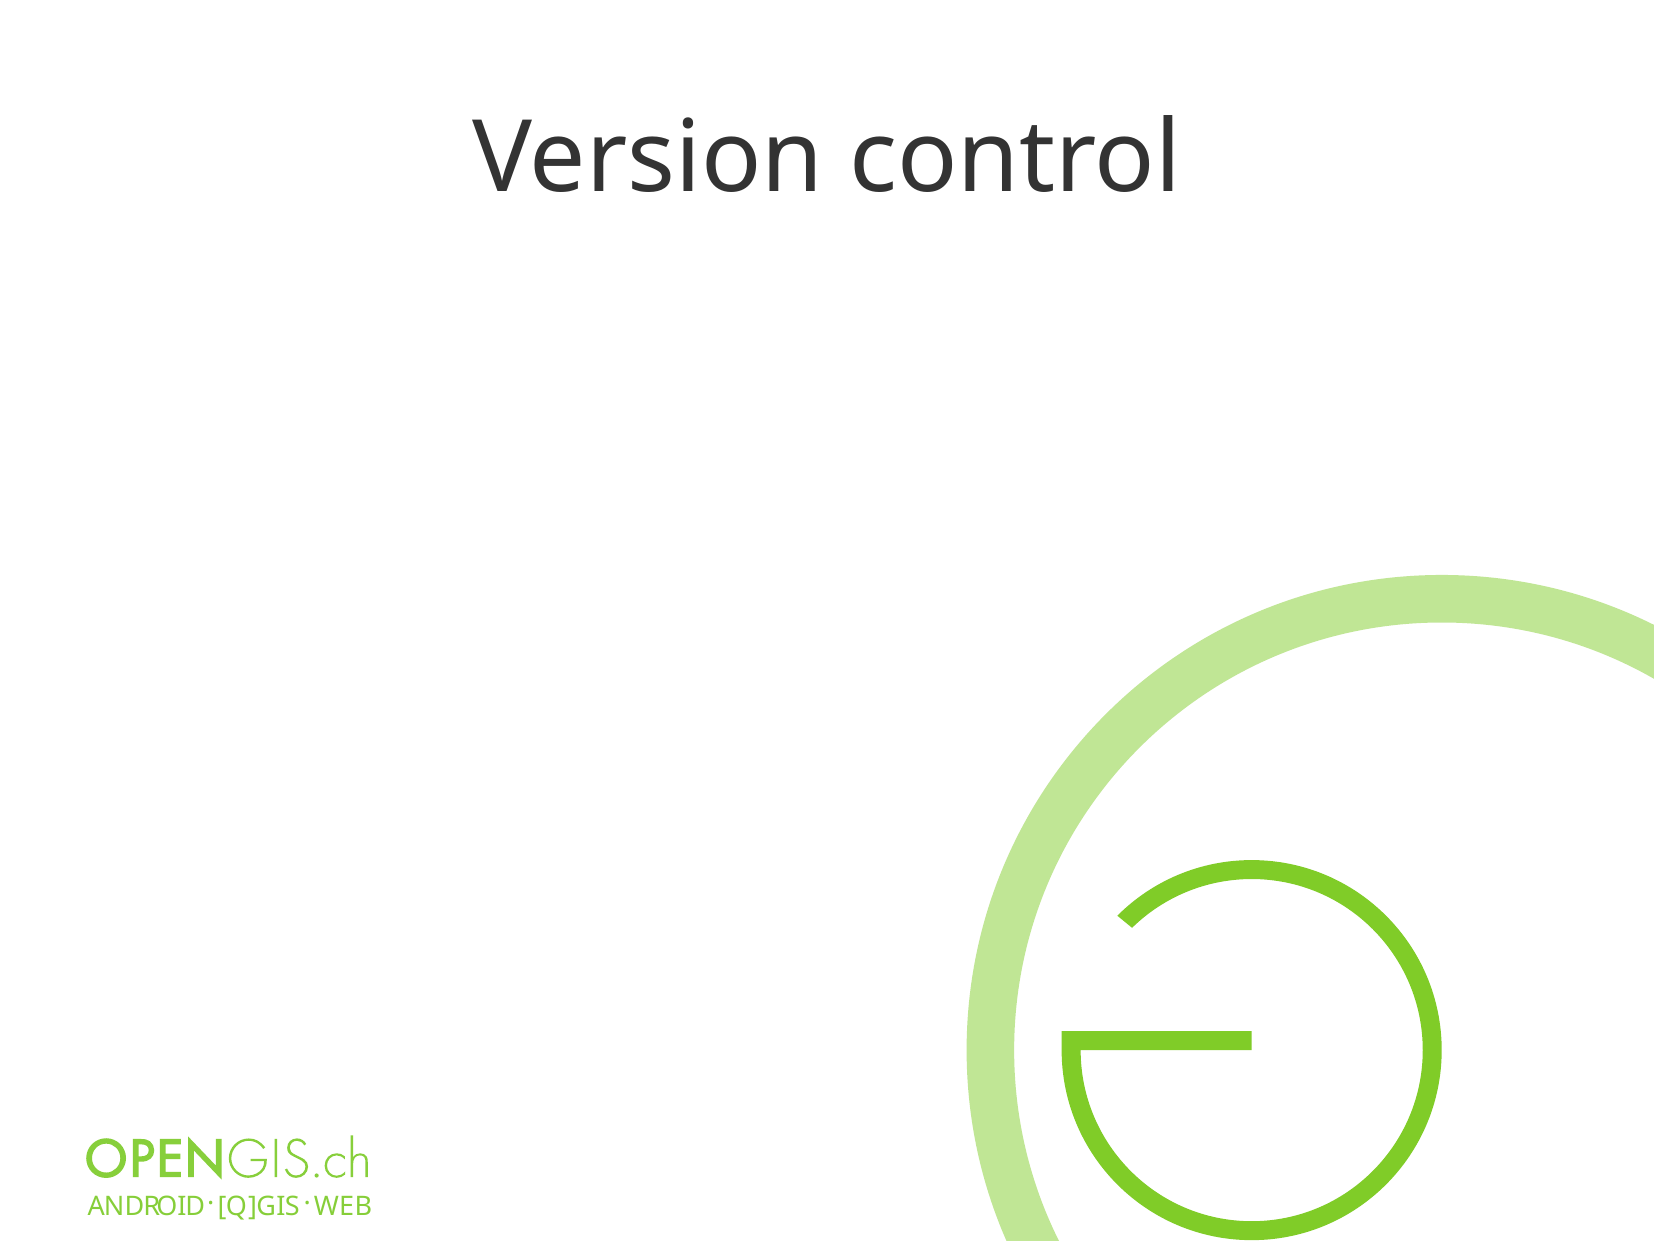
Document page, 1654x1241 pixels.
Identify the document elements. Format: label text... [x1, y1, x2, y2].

title Version control [82, 49, 1571, 257]
